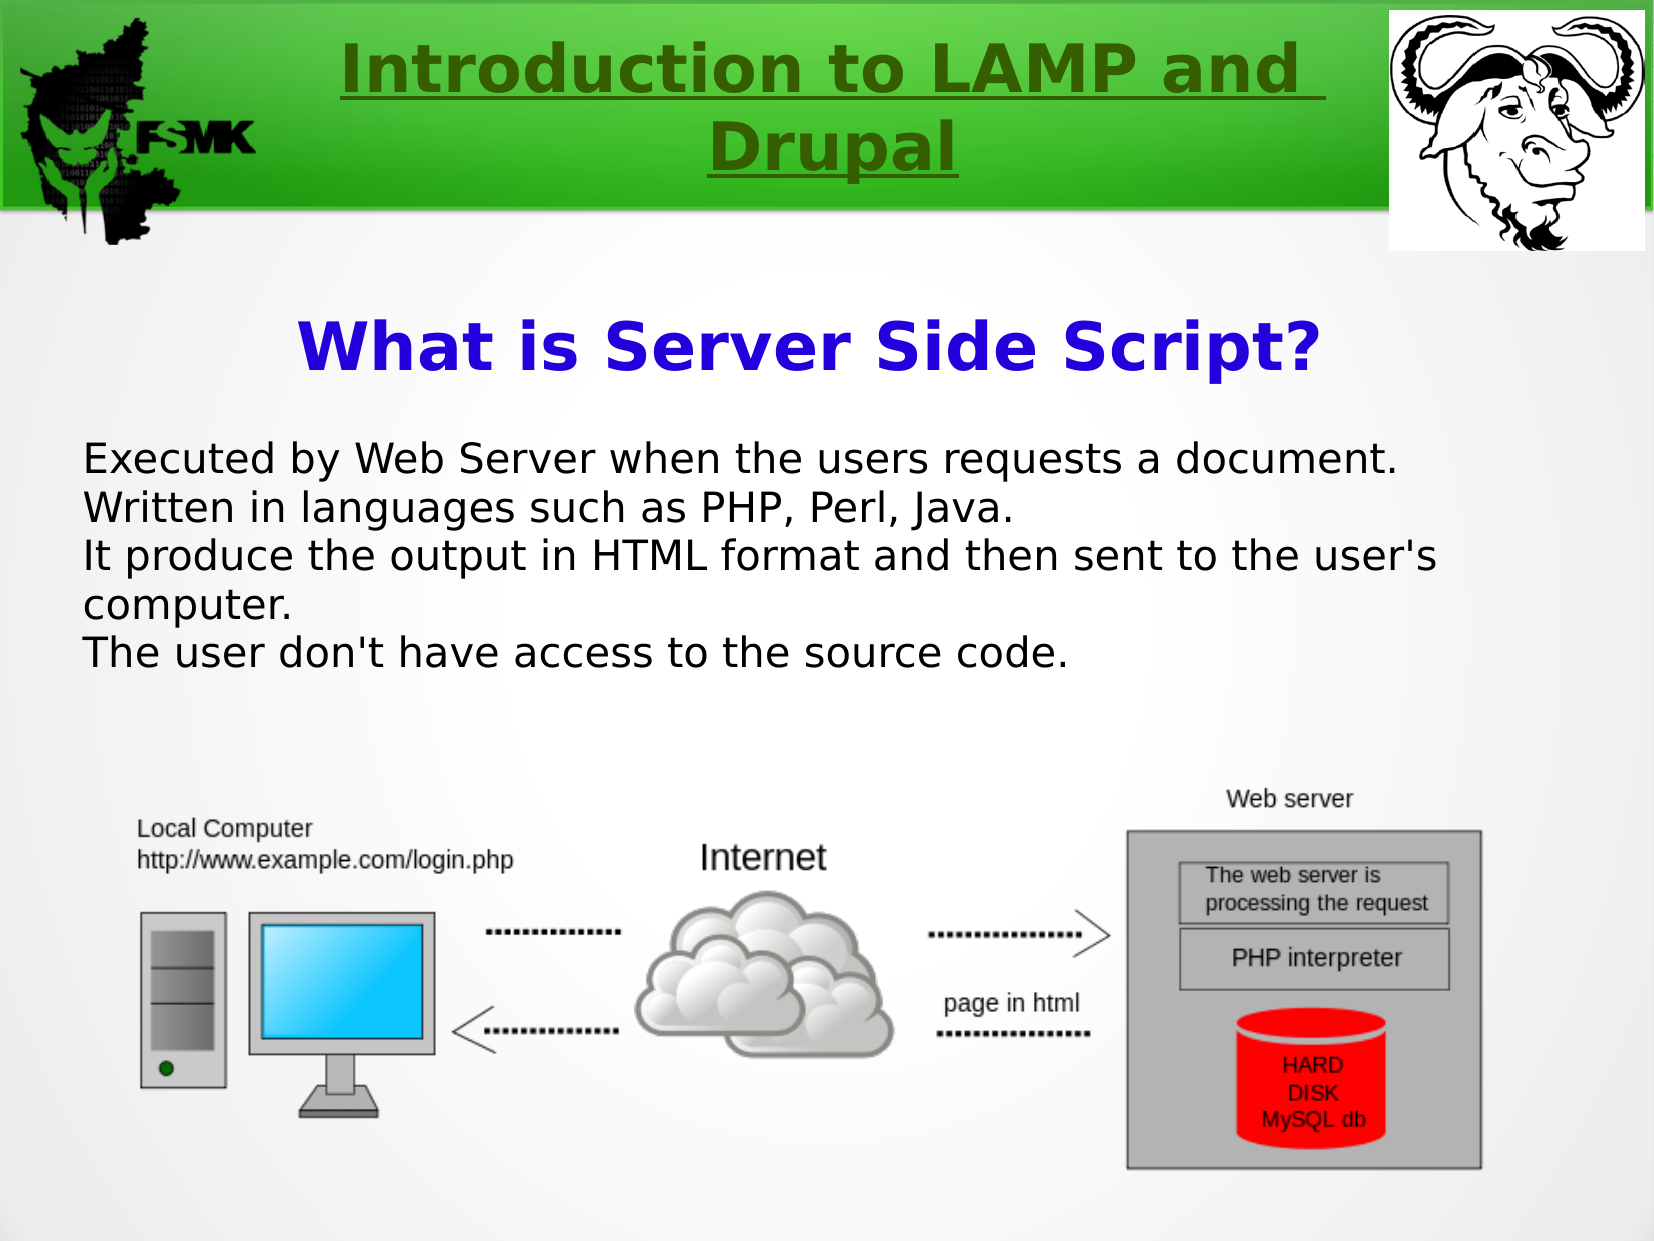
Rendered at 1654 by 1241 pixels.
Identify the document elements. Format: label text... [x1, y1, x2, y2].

picture [1389, 10, 1645, 251]
text_box What is Server Side Script? Executed by Web Server when the users requests a document. Written in languages such as PHP, Perl, Java. It produce the output in HTML format and then sent to the user's computer. The user don't have access to the source code. [82, 219, 1538, 939]
title Introduction to LAMP and Drupal [274, 12, 1389, 204]
picture [104, 750, 1501, 1204]
picture [3, 2, 274, 259]
